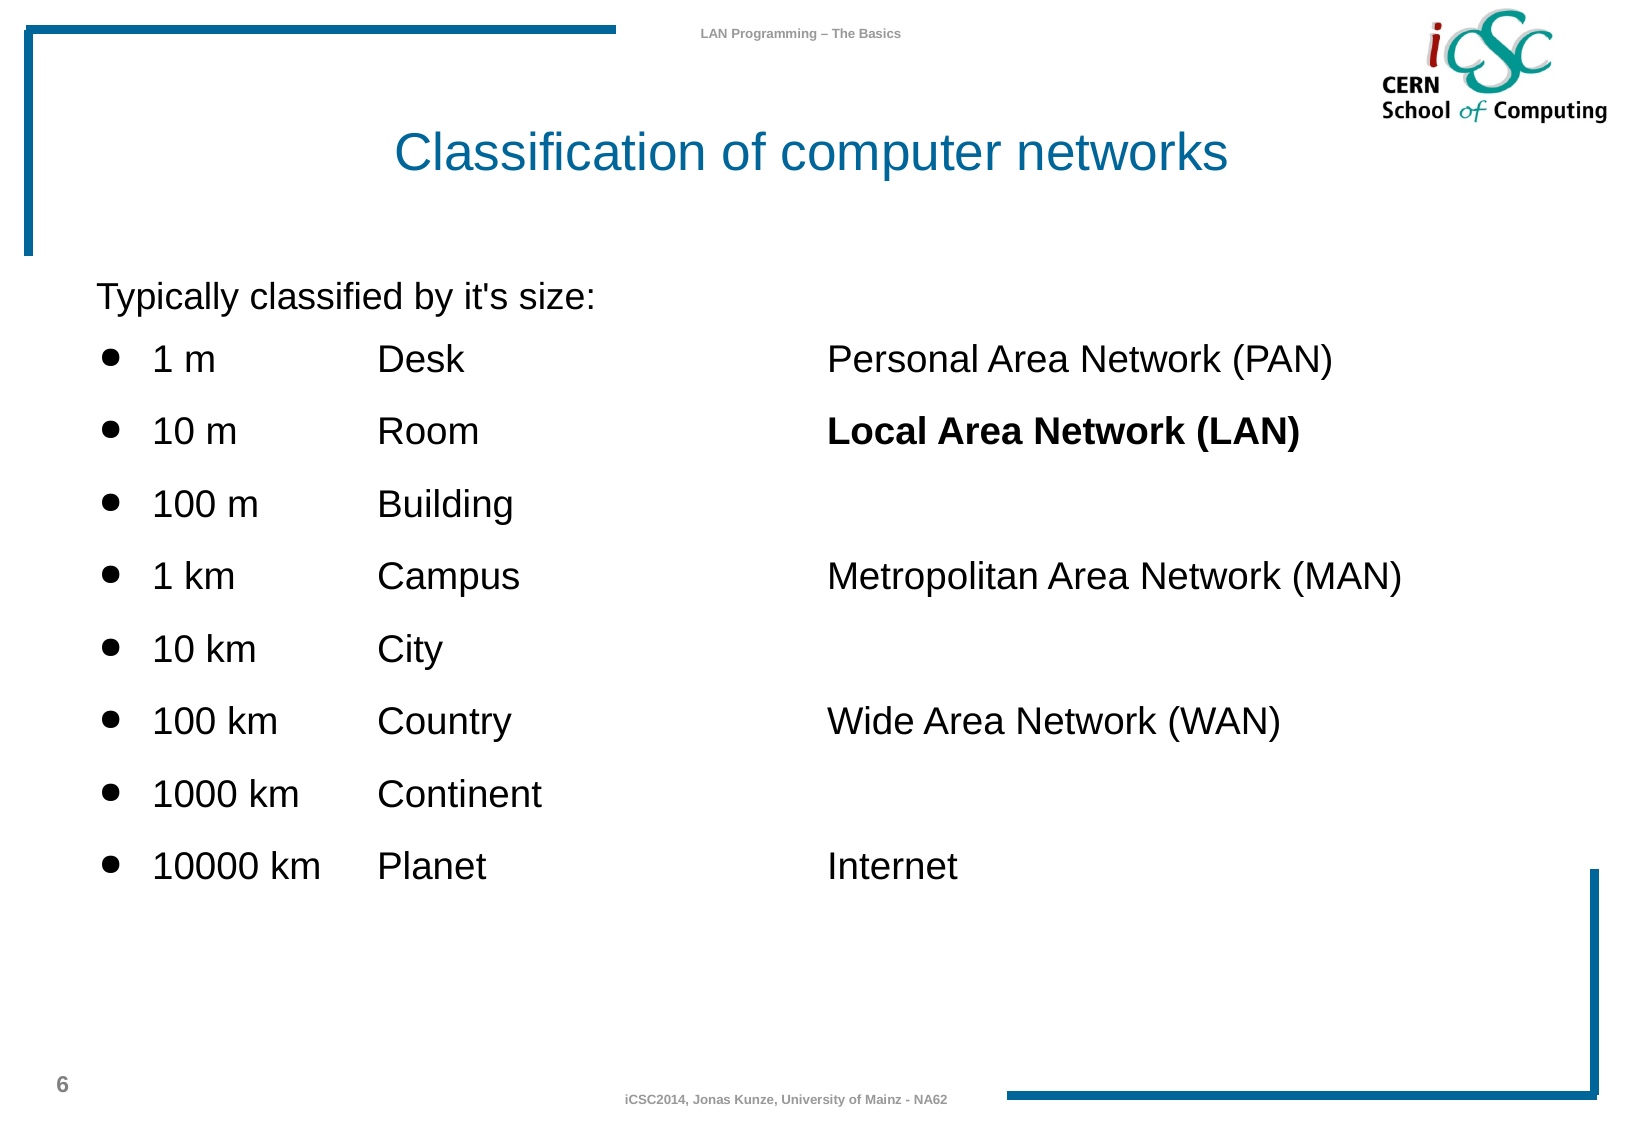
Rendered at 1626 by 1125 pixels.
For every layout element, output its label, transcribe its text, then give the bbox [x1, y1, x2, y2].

text_box Typically classified by it's size: [81, 268, 524, 331]
title Classification of computer networks [81, 44, 1544, 233]
picture [1381, 8, 1608, 125]
list 1 m Desk Personal Area Network (PAN) 10 m Room Local Area Network (LAN) 100 m Building 1 km Campus Metropolitan Area Network (MAN) 10 km City 100 km Country Wide Area Network (WAN) 1000 km Continent 10000 km Planet Internet [81, 337, 1516, 991]
